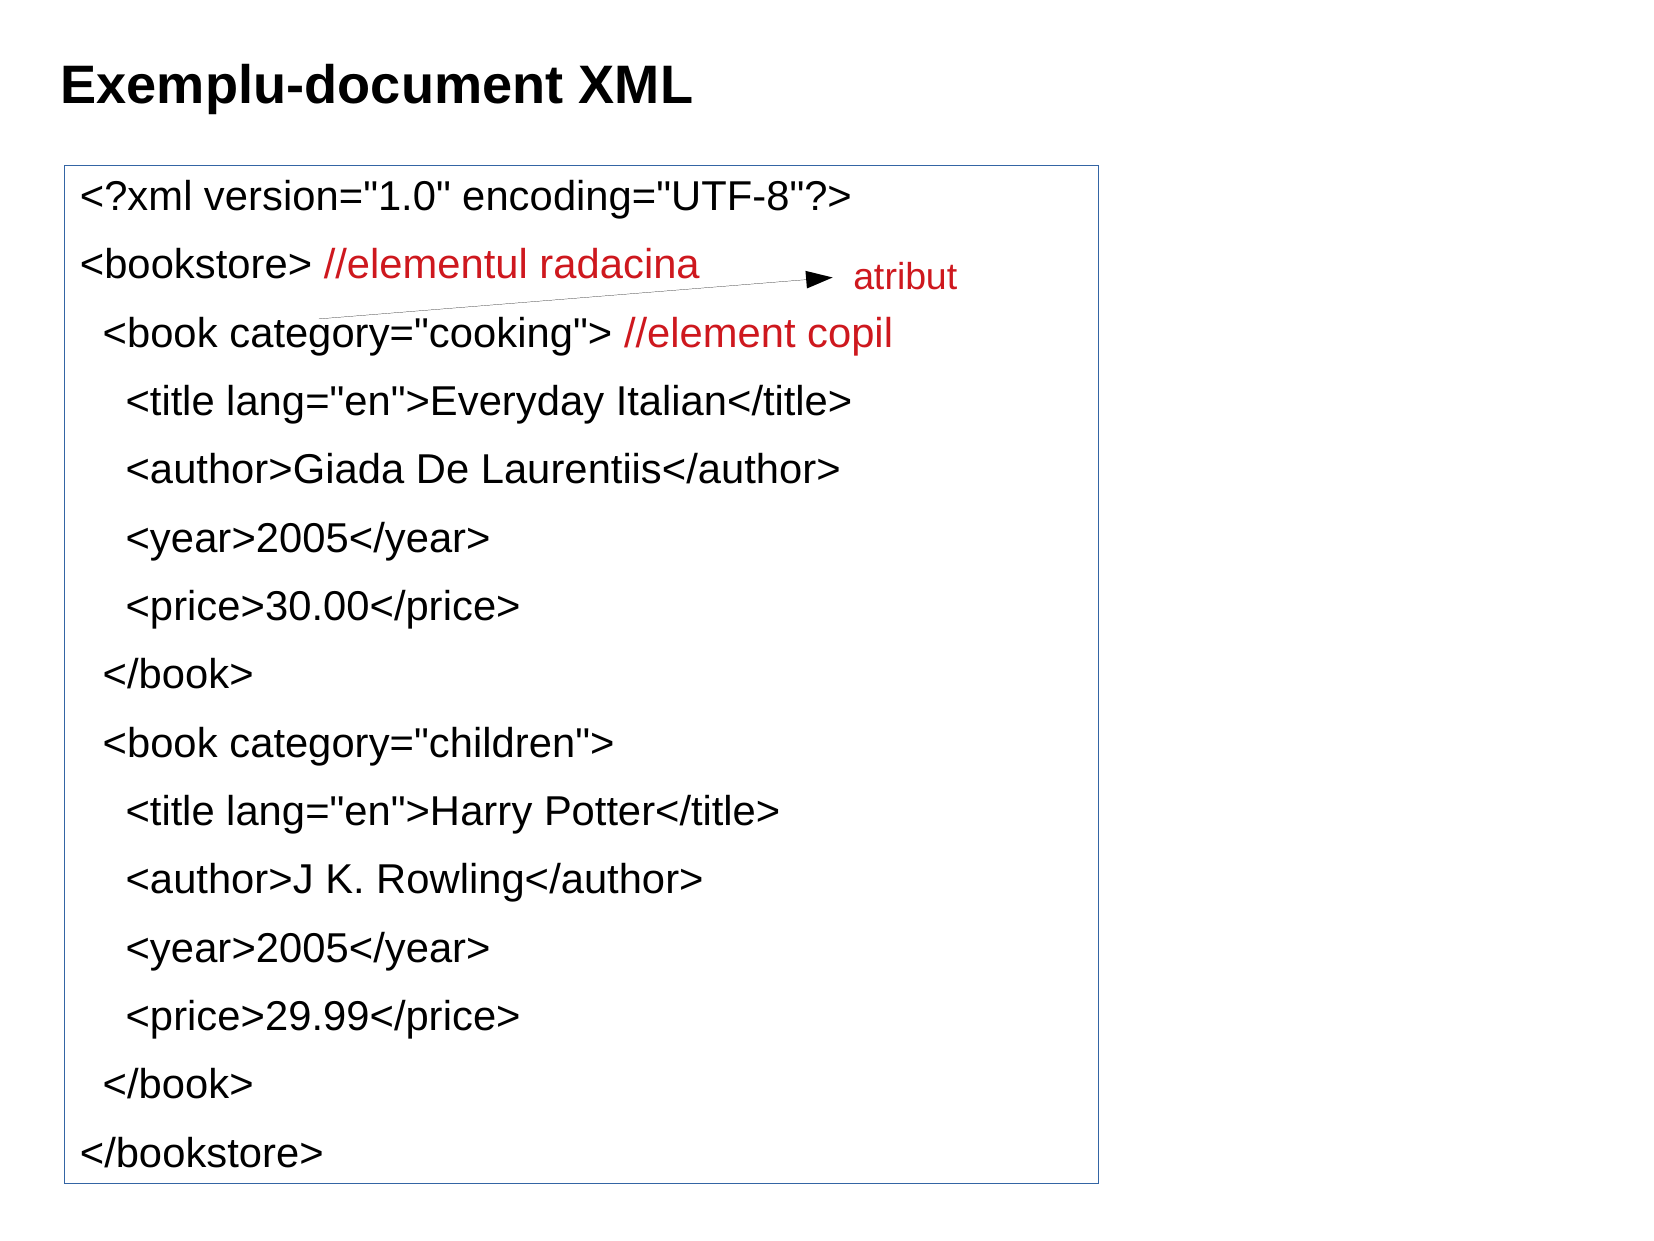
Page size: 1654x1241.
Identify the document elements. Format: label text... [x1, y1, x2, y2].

text_box <?xml version="1.0" encoding="UTF-8"?> <bookstore> //elementul radacina <book category="cooking"> //element copil <title lang="en">Everyday Italian</title> <author>Giada De Laurentiis</author> <year>2005</year> <price>30.00</price> </book> <book category="children"> <title lang="en">Harry Potter</title> <author>J K. Rowling</author> <year>2005</year> <price>29.99</price> </book> </bookstore> [64, 165, 1099, 1184]
text_box Exemplu-document XML [45, 42, 944, 136]
text_box atribut [838, 248, 973, 305]
